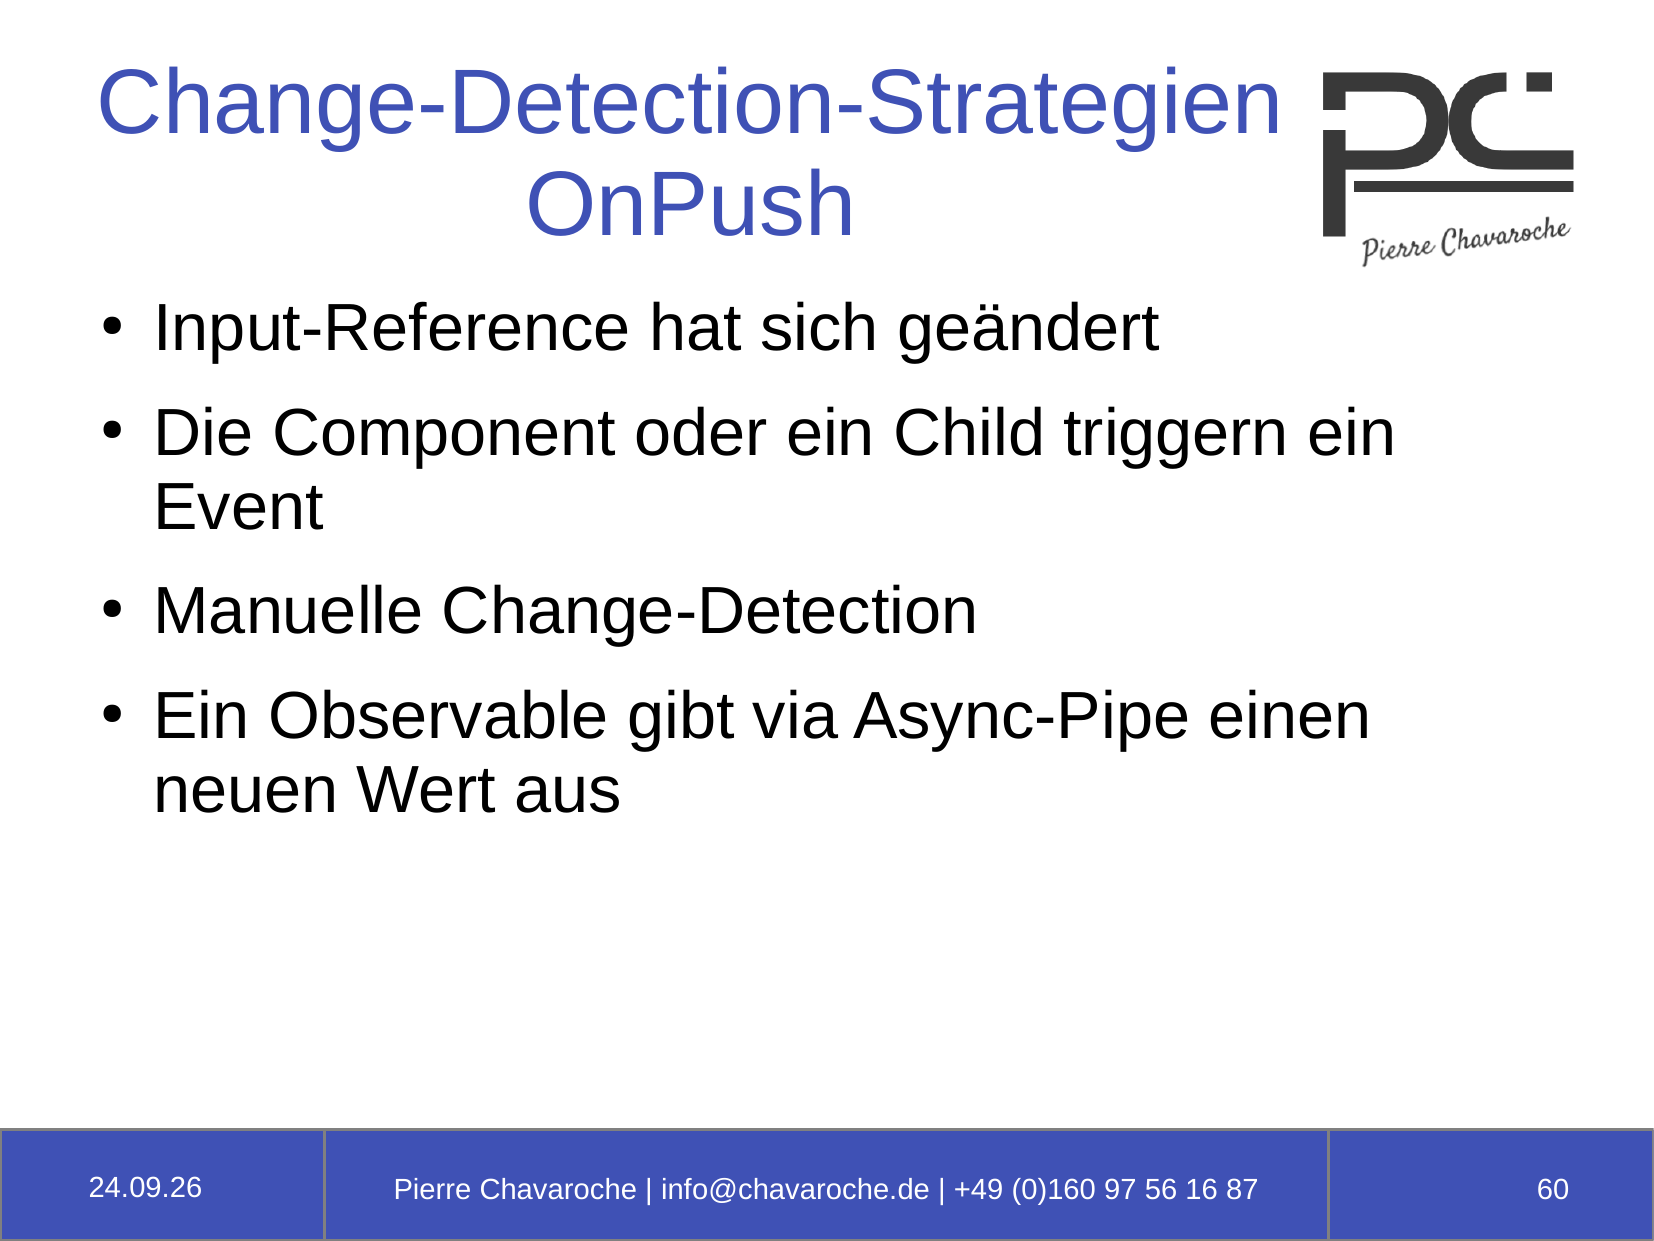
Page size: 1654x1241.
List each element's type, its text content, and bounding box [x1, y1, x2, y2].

title Change-Detection-Strategien OnPush [82, 49, 1300, 257]
picture [1307, 29, 1589, 311]
list Input-Reference hat sich geändert Die Component oder ein Child triggern ein Event Manuelle Change-Detection Ein Observable gibt via Async-Pipe einen neuen Wert aus [82, 290, 1571, 1109]
